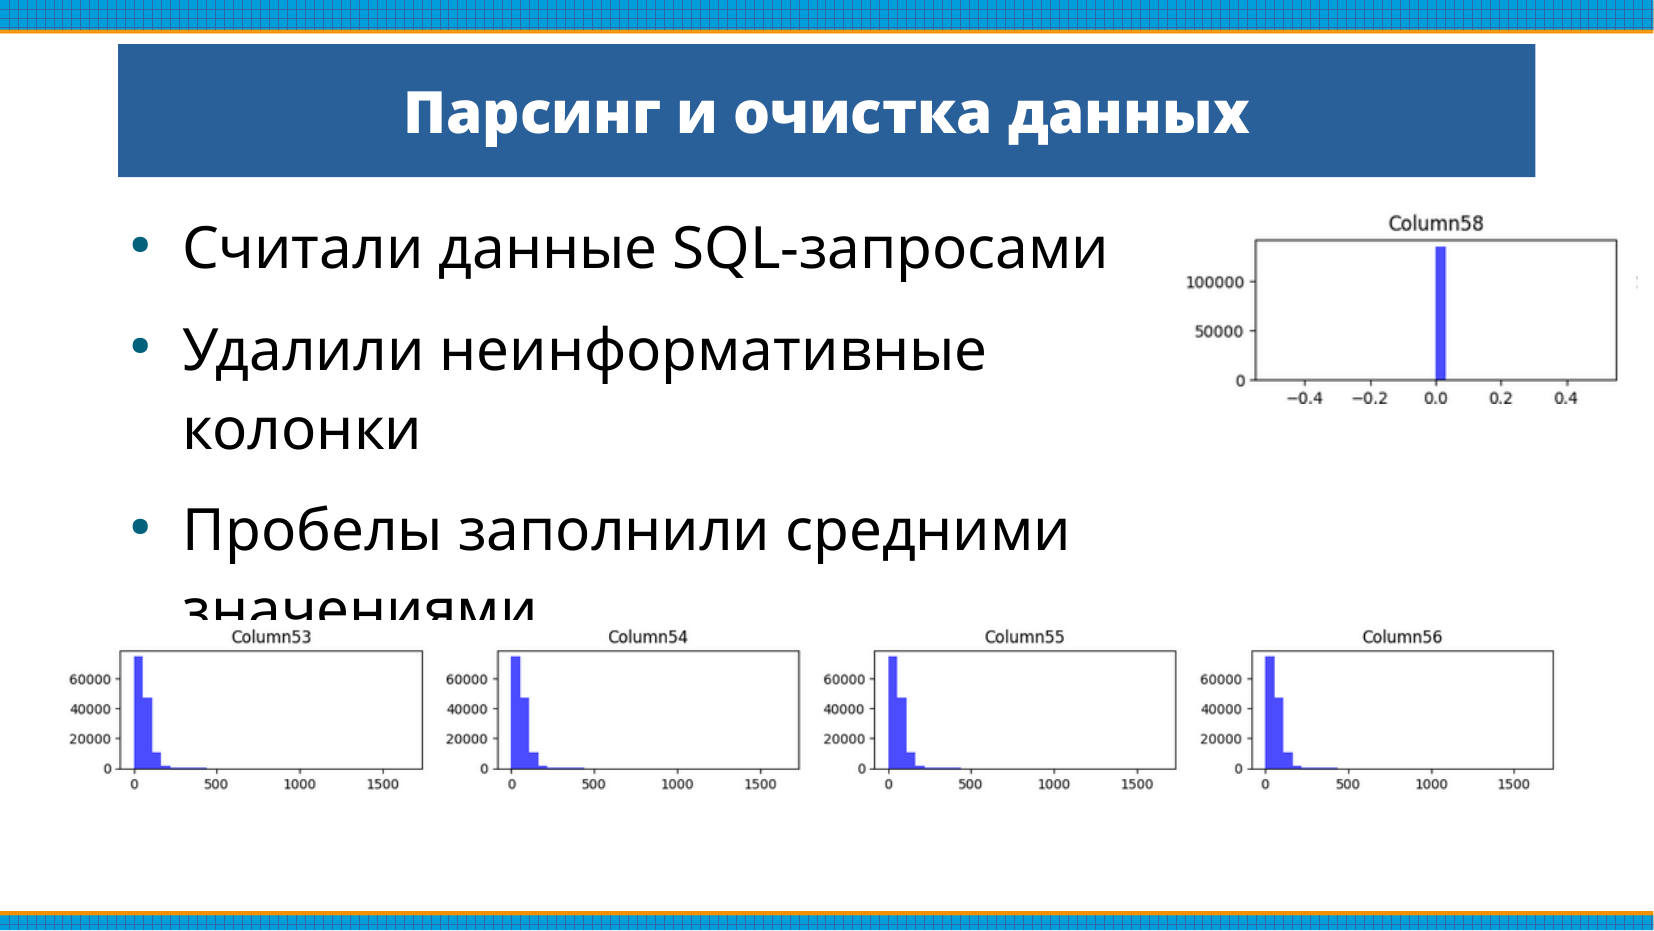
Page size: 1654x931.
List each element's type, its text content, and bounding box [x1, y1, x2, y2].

list Считали данные SQL-запросами Удалили неинформативные колонки Пробелы заполнили средними значениями Удалили одинаковые колонки [112, 206, 1211, 620]
picture [59, 620, 1565, 799]
text_box Парсинг и очистка данных [118, 44, 1536, 178]
picture [1181, 206, 1638, 404]
